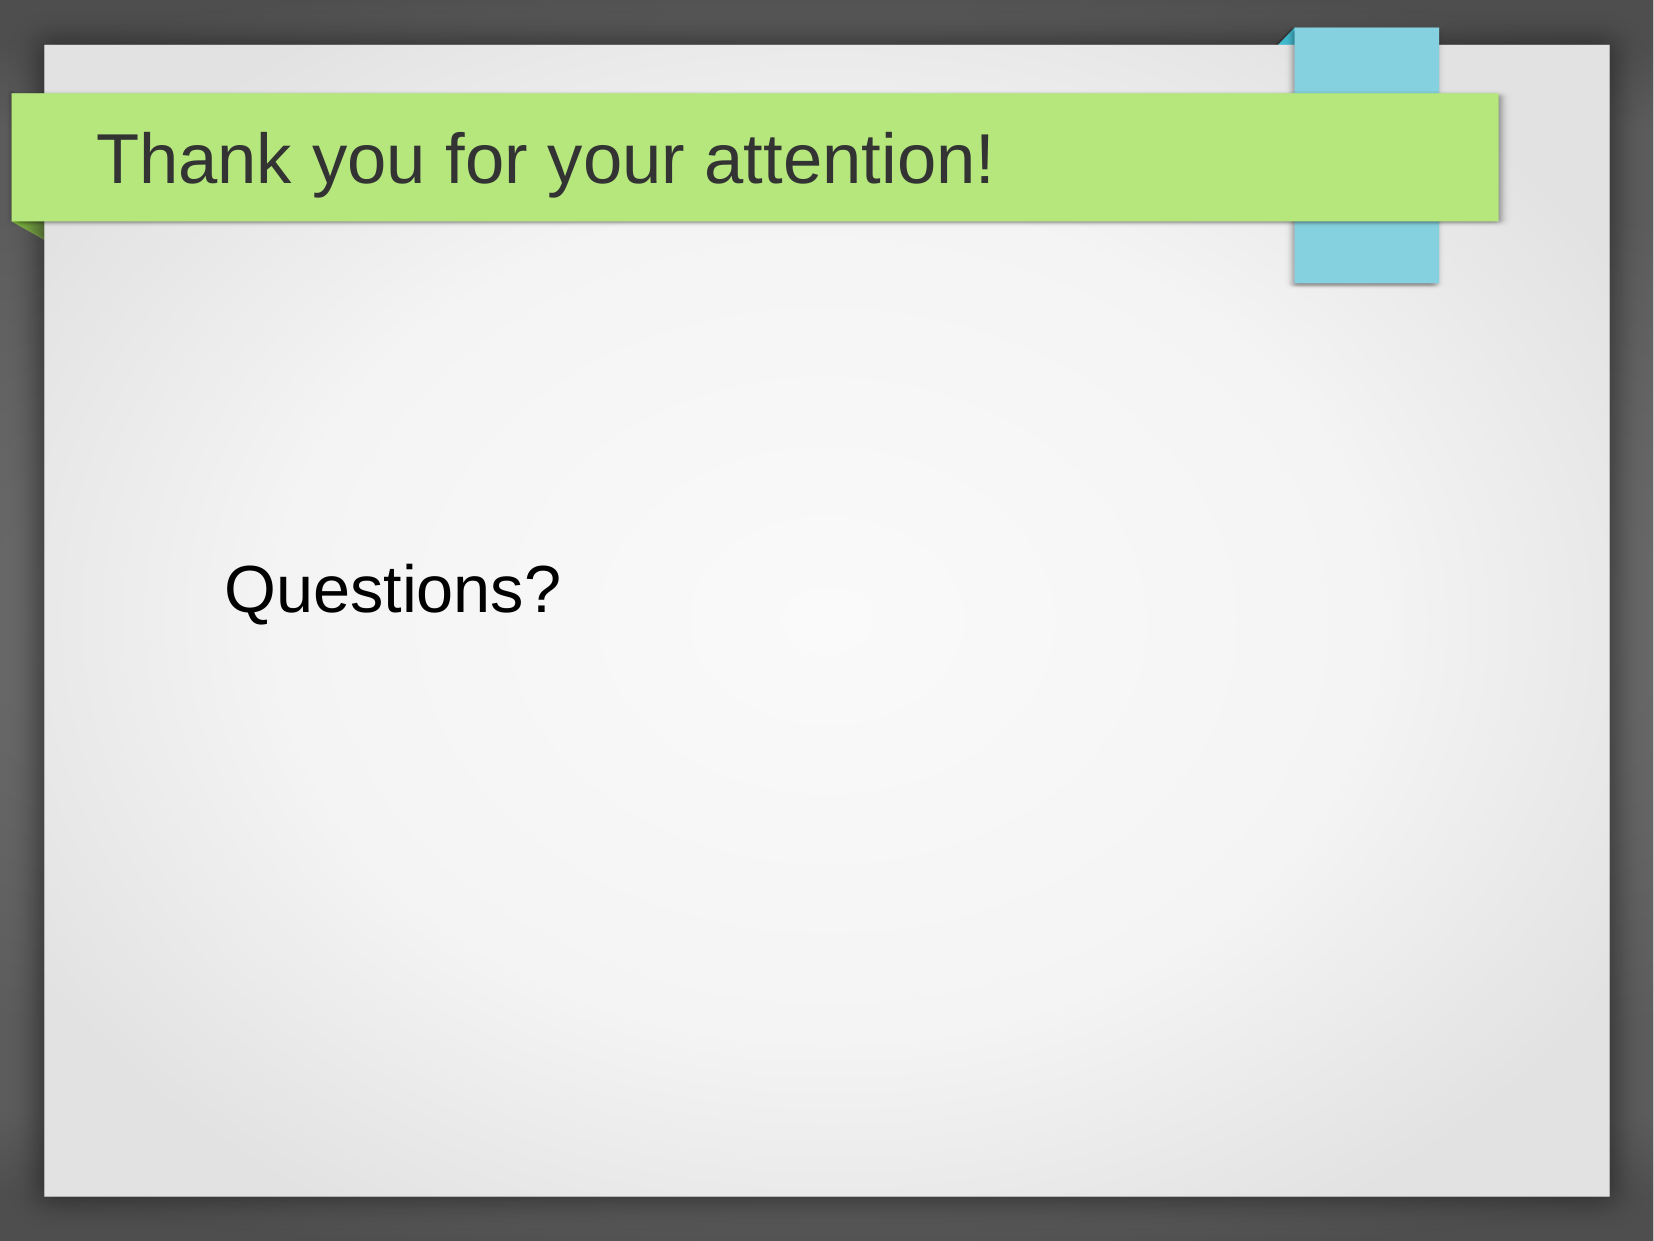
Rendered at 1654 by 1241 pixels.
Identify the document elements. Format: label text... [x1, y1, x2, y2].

picture [0, 0, 1654, 1241]
title Thank you for your attention! [70, 106, 1229, 213]
list Questions? [82, 343, 1538, 1063]
